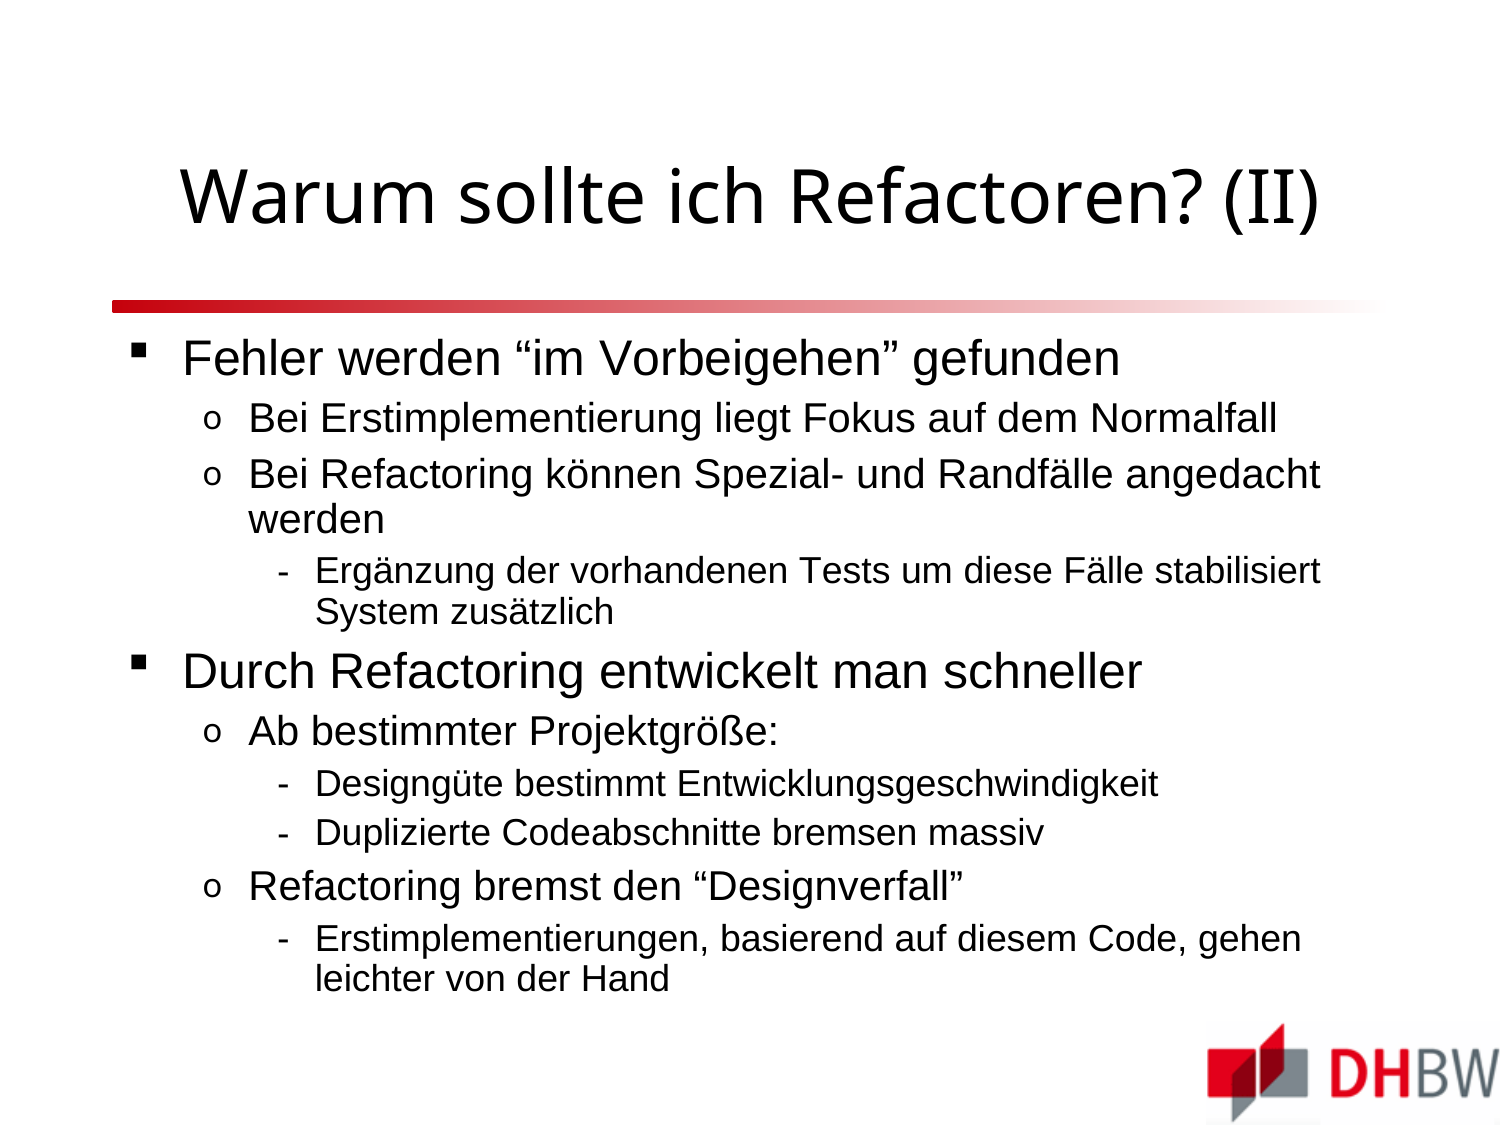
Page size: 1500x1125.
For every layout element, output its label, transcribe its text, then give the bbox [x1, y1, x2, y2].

picture [1206, 1021, 1500, 1125]
title Warum sollte ich Refactoren? (II) [112, 96, 1388, 292]
list Fehler werden “im Vorbeigehen” gefunden Bei Erstimplementierung liegt Fokus auf dem Normalfall Bei Refactoring können Spezial- und Randfälle angedacht werden Ergänzung der vorhandenen Tests um diese Fälle stabilisiert System zusätzlich Durch Refactoring entwickelt man schneller Ab bestimmter Projektgröße: Designgüte bestimmt Entwicklungsgeschwindigkeit Duplizierte Codeabschnitte bremsen massiv Refactoring bremst den “Designverfall” Erstimplementierungen, basierend auf diesem Code, gehen leichter von der Hand [112, 324, 1388, 1053]
